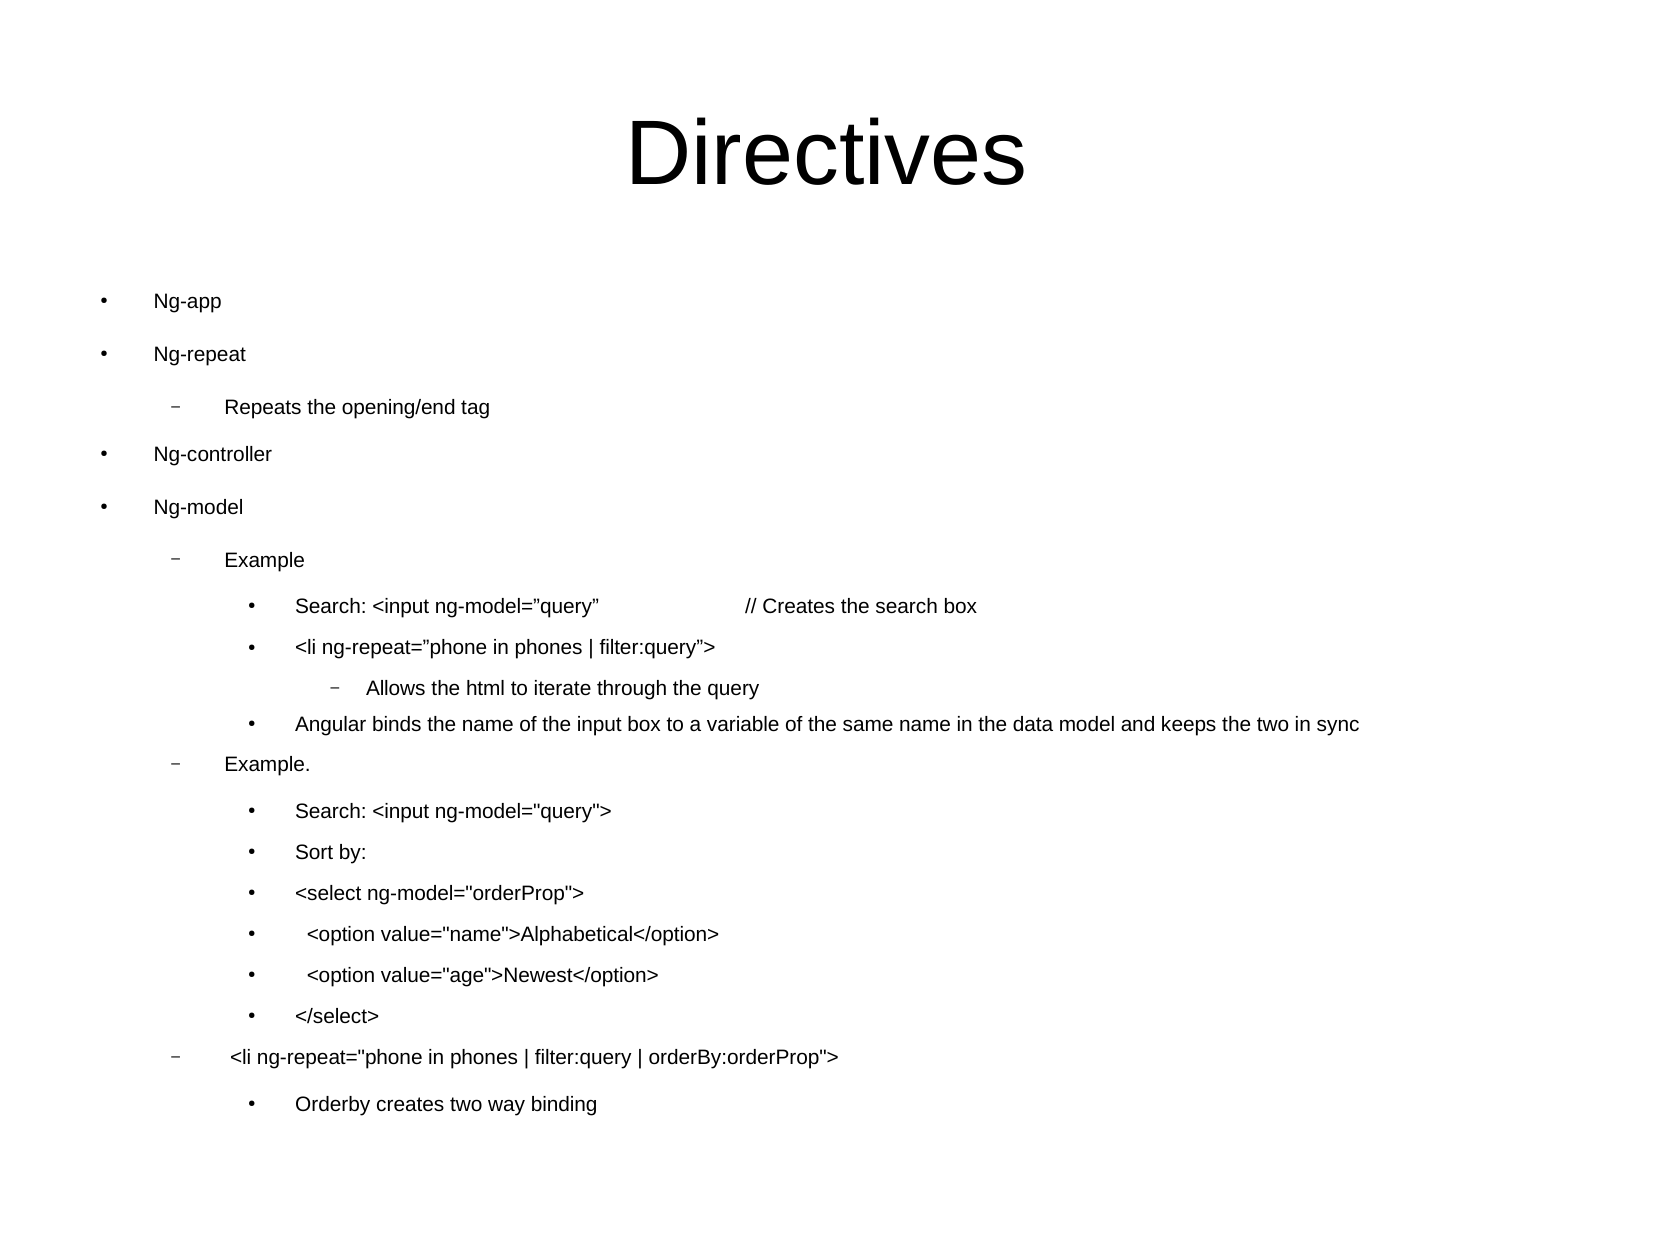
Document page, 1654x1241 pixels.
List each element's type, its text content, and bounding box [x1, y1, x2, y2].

list Ng-app Ng-repeat Repeats the opening/end tag Ng-controller Ng-model Example Search: <input ng-model=”query” // Creates the search box <li ng-repeat=”phone in phones | filter:query”> Allows the html to iterate through the query Angular binds the name of the input box to a variable of the same name in the data model and keeps the two in sync Example. Search: <input ng-model="query"> Sort by: <select ng-model="orderProp"> <option value="name">Alphabetical</option> <option value="age">Newest</option> </select> <li ng-repeat="phone in phones | filter:query | orderBy:orderProp"> Orderby creates two way binding [82, 290, 1571, 1216]
title Directives [82, 49, 1571, 257]
